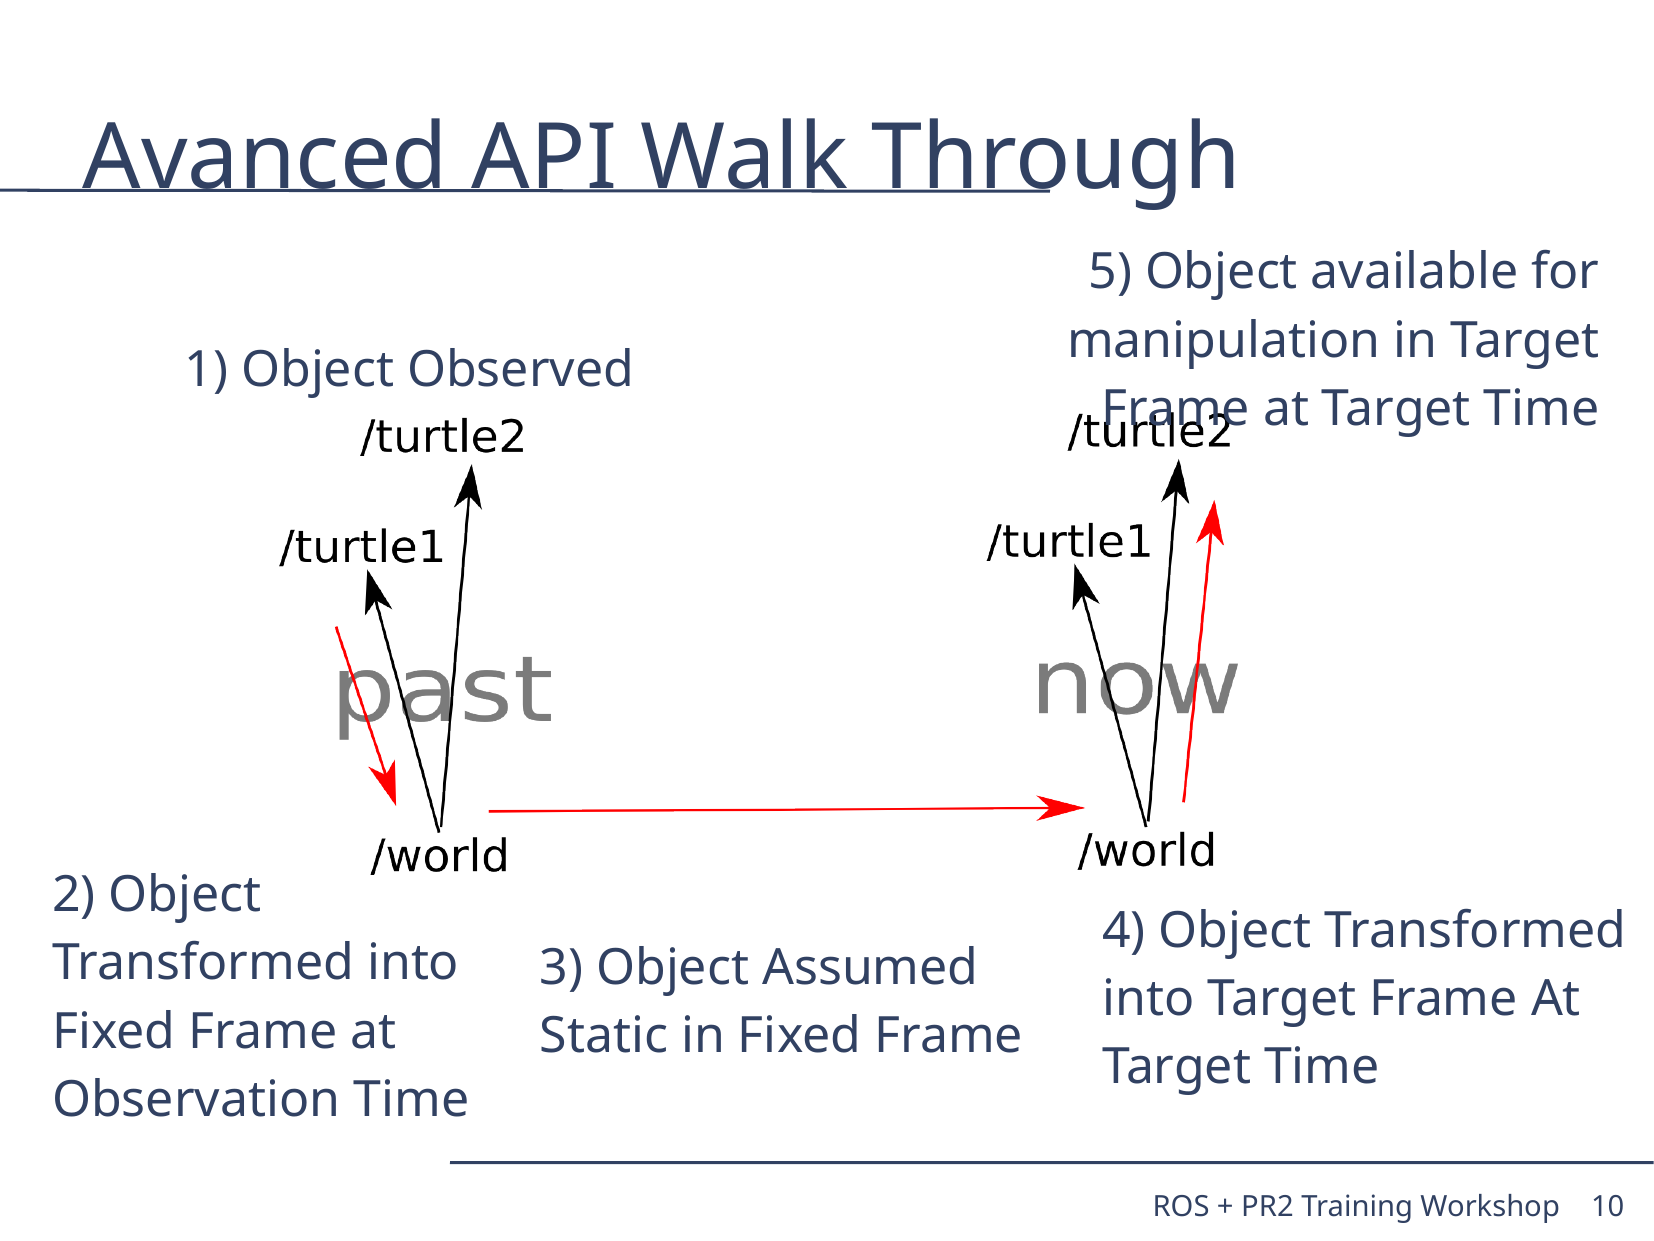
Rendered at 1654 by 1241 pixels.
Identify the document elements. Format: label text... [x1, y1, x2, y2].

text_box 2) Object Transformed into Fixed Frame at Observation Time [37, 850, 488, 1157]
picture [279, 412, 1238, 875]
title Avanced API Walk Through [82, 49, 1571, 257]
text_box 5) Object available for manipulation in Target Frame at Target Time [1052, 227, 1615, 476]
text_box 3) Object Assumed Static in Fixed Frame [525, 923, 1087, 1055]
text_box 1) Object Observed [86, 325, 650, 399]
text_box 4) Object Transformed into Target Frame At Target Time [1087, 886, 1651, 1134]
